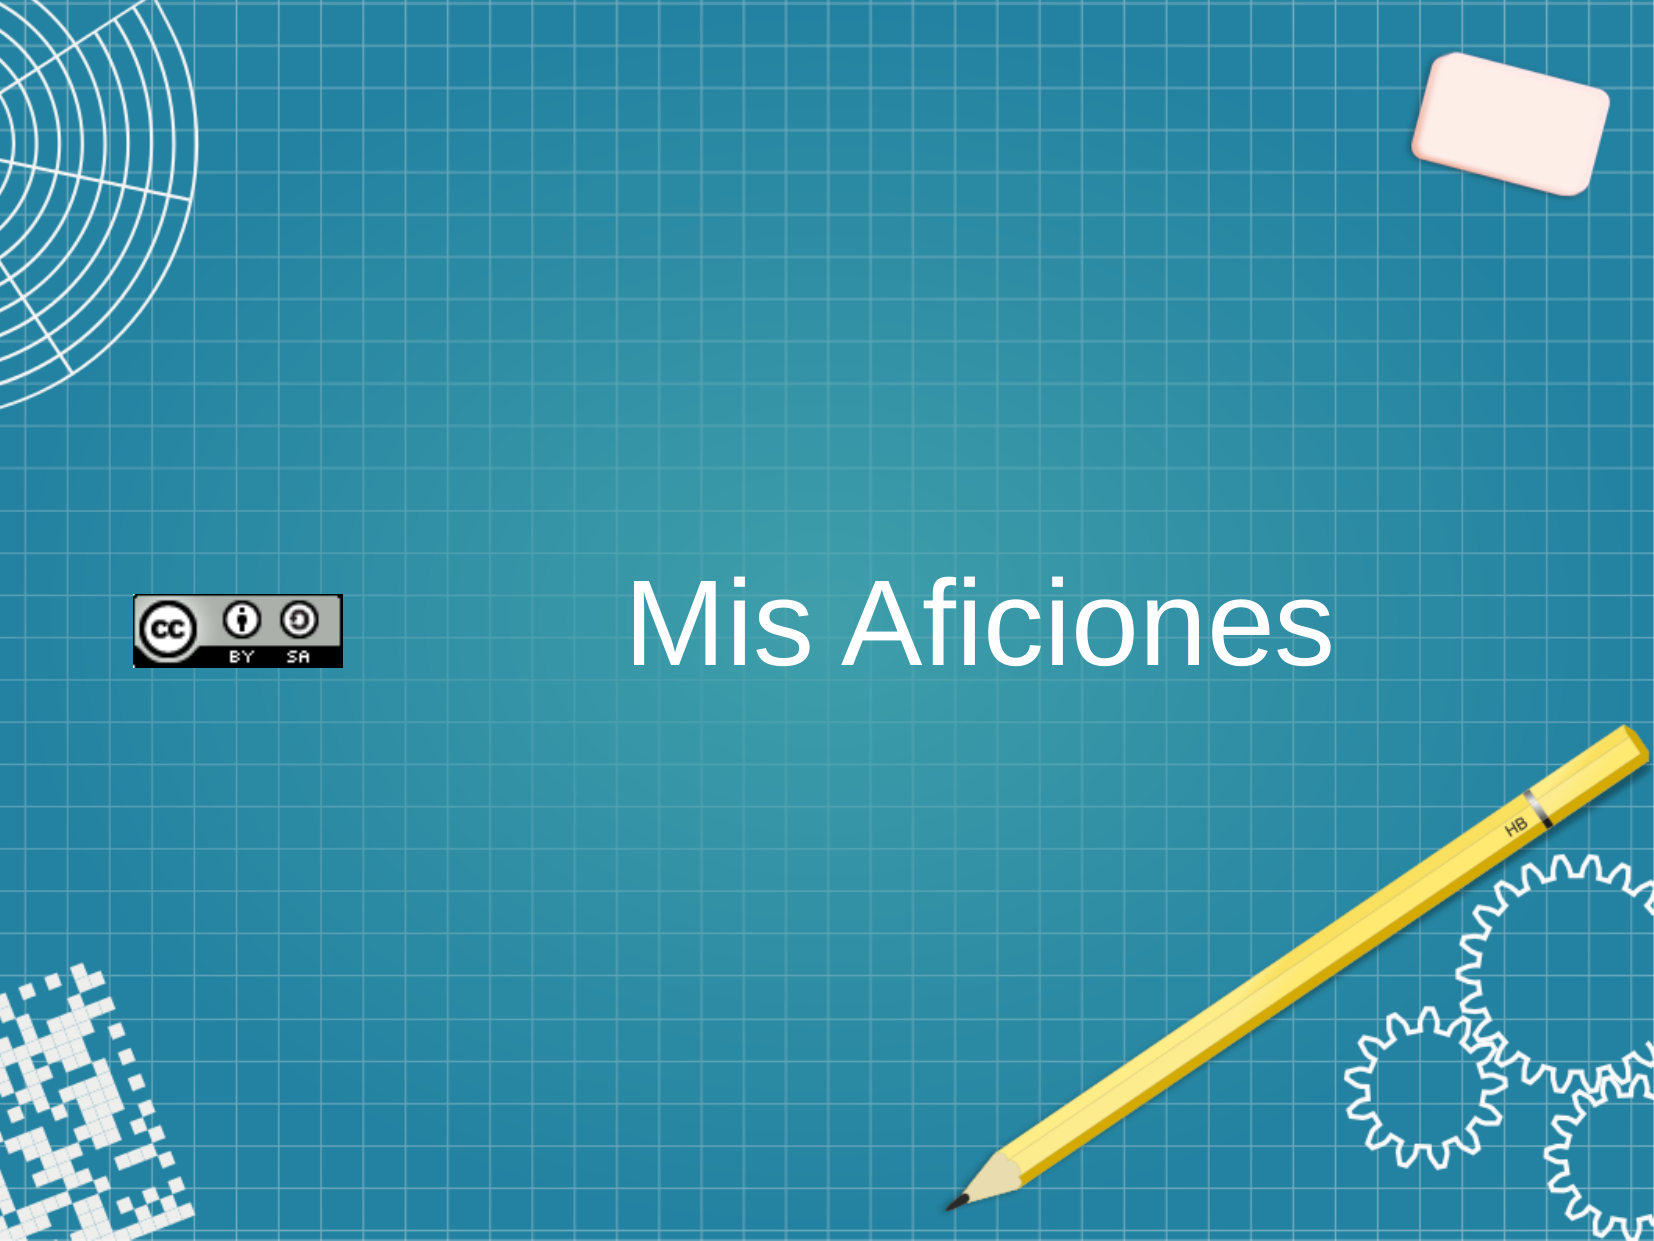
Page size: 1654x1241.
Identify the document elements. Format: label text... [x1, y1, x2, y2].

title Mis Aficiones [389, 519, 1571, 727]
picture [0, 0, 1654, 1241]
